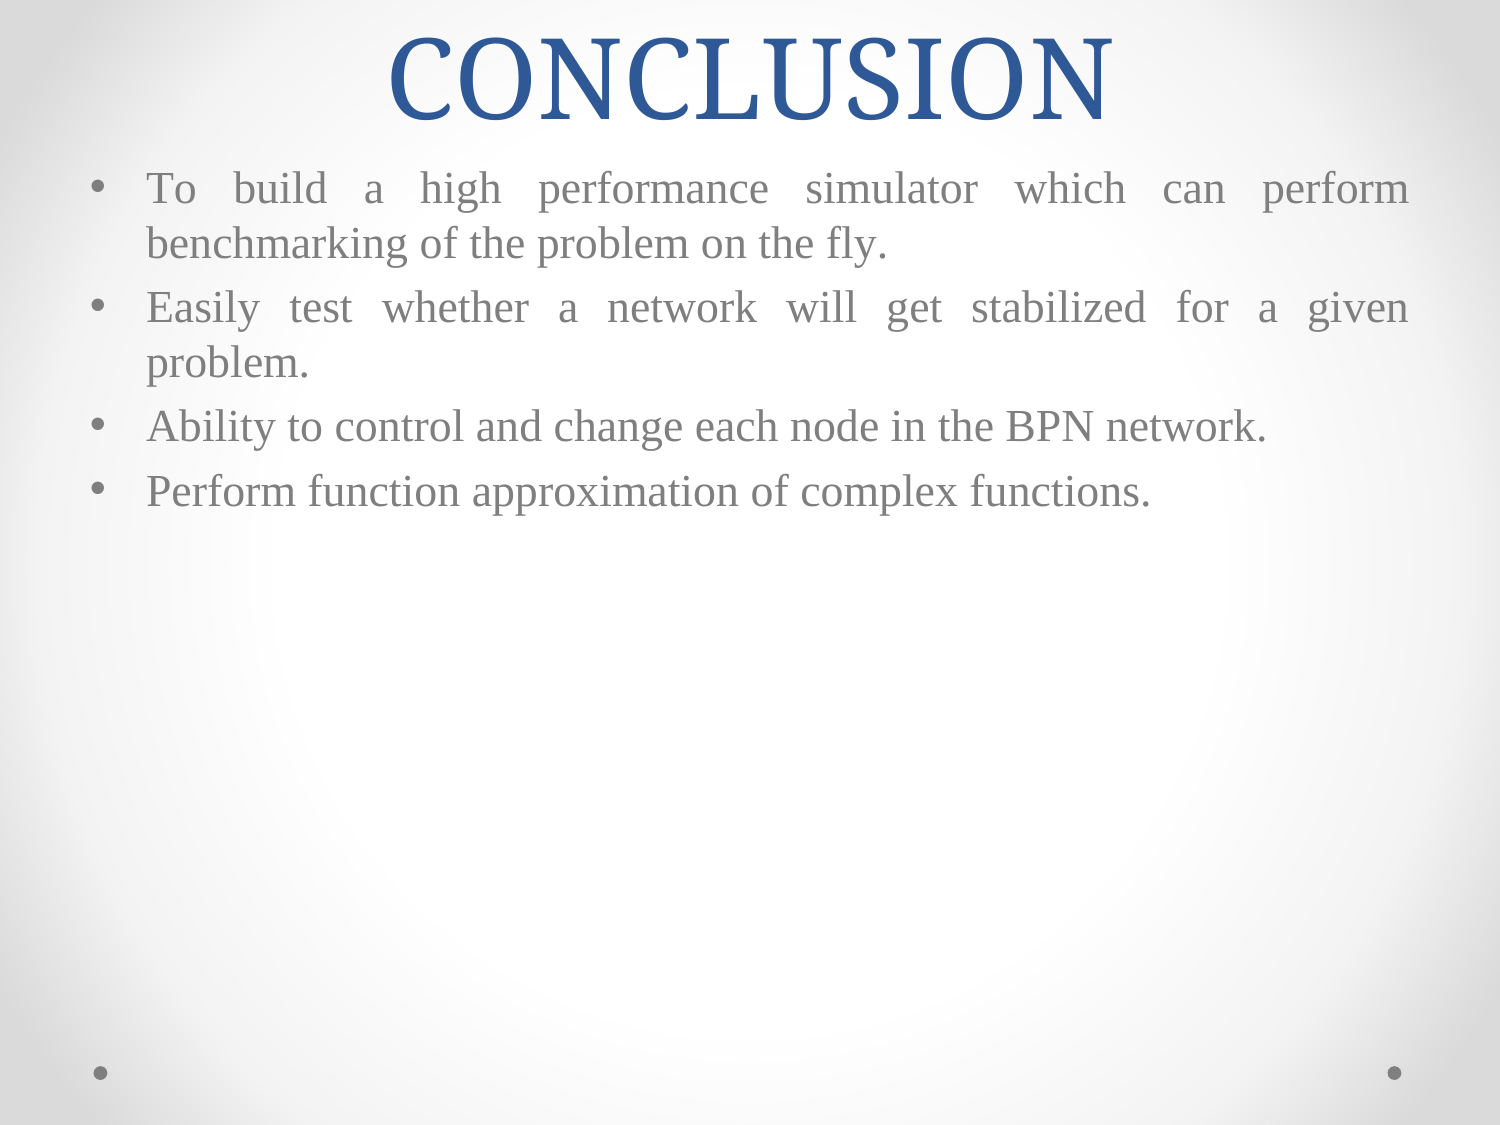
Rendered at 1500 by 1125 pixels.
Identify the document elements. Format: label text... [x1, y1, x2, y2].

title CONCLUSION [75, 0, 1426, 149]
list To build a high performance simulator which can perform benchmarking of the problem on the fly. Easily test whether a network will get stabilized for a given problem. Ability to control and change each node in the BPN network. Perform function approximation of complex functions. [75, 149, 1426, 1006]
picture [0, 0, 1500, 1125]
